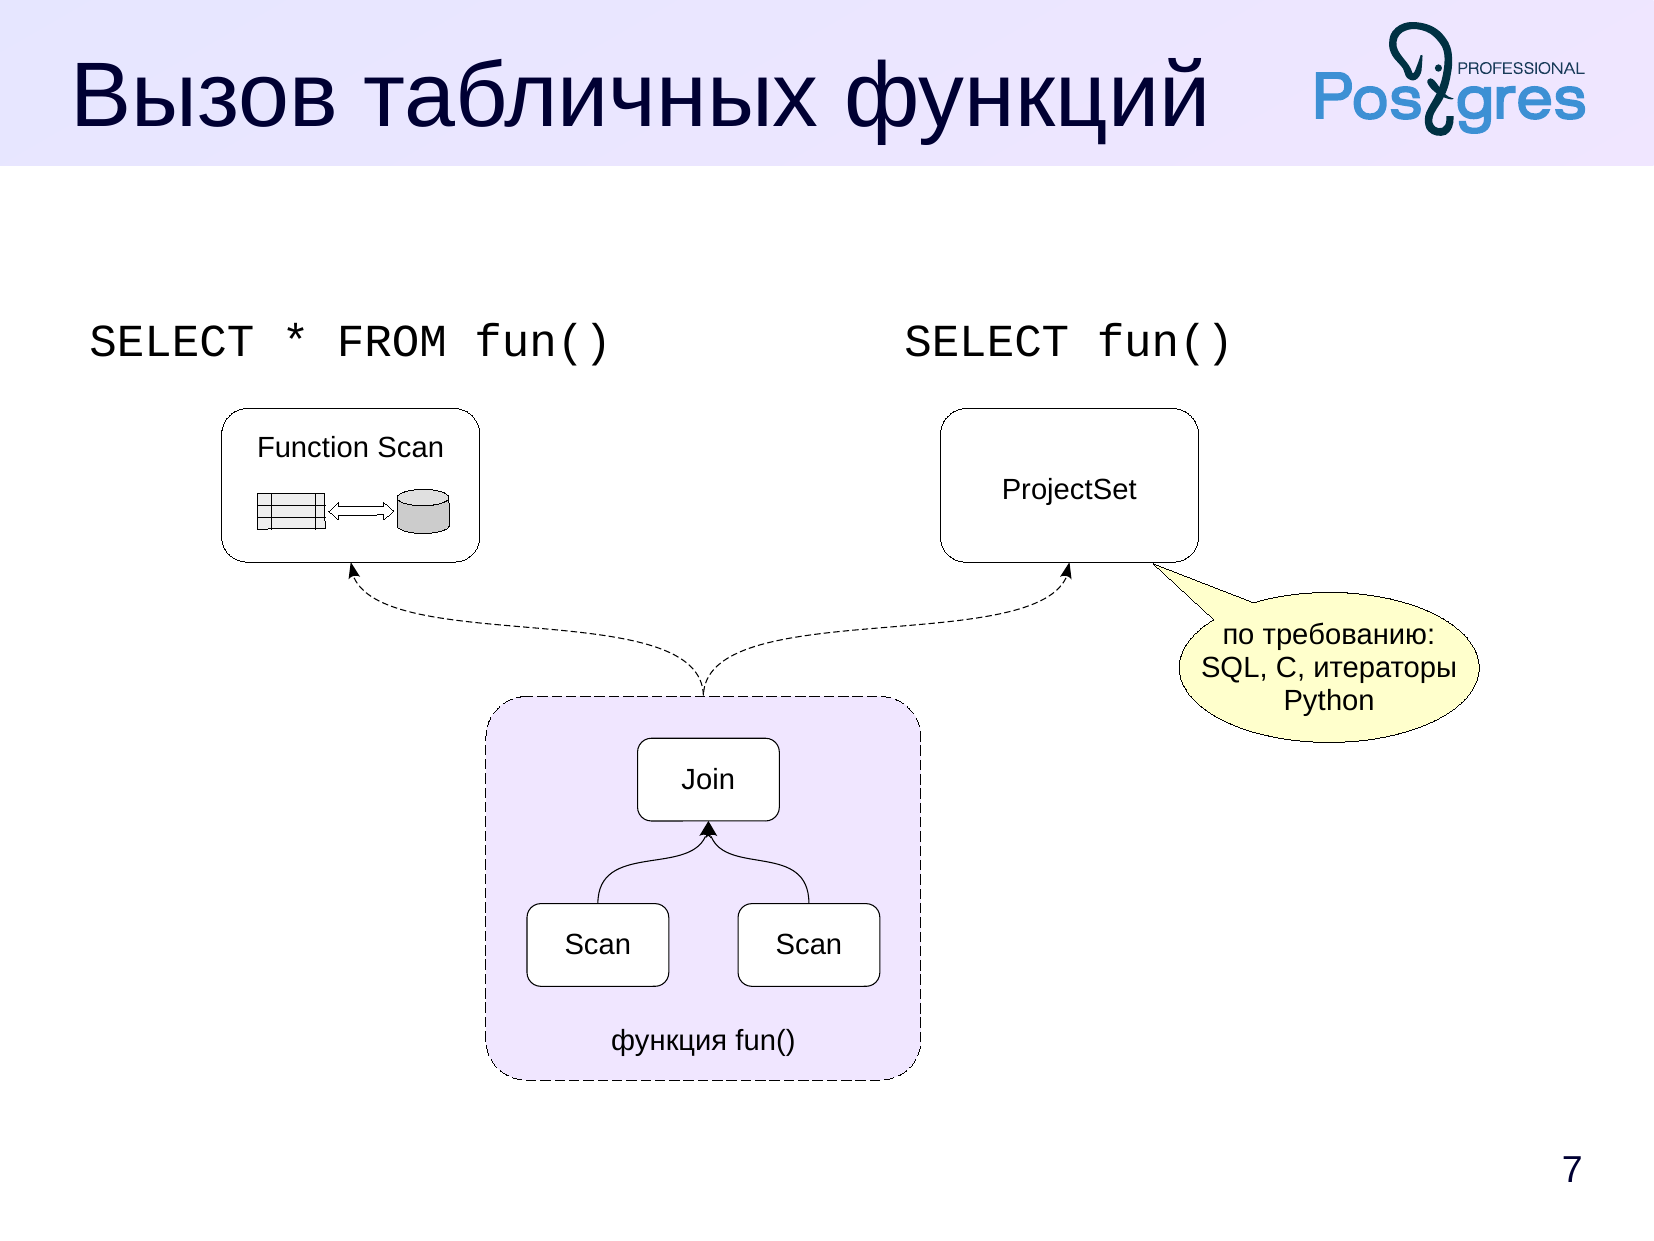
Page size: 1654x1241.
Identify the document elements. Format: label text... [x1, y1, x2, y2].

text_box [316, 506, 325, 517]
text_box [257, 493, 271, 505]
text_box [272, 518, 315, 529]
text_box [397, 500, 450, 534]
text_box [328, 502, 394, 520]
text_box SELECT * FROM fun() [74, 311, 627, 378]
text_box SELECT fun() [889, 311, 1250, 378]
text_box Scan [527, 903, 669, 987]
text_box функция fun() [485, 696, 921, 1081]
text_box [272, 506, 315, 517]
text_box [257, 518, 271, 530]
text_box ProjectSet [940, 408, 1199, 563]
text_box [316, 518, 326, 529]
text_box Scan [738, 903, 880, 987]
text_box по требованию: SQL, C, итераторы Python [1153, 563, 1480, 743]
text_box [316, 493, 325, 505]
title Вызов табличных функций [70, 43, 1261, 151]
text_box [257, 506, 271, 517]
text_box [272, 493, 315, 505]
text_box Join [637, 738, 780, 821]
text_box Function Scan [221, 408, 480, 563]
